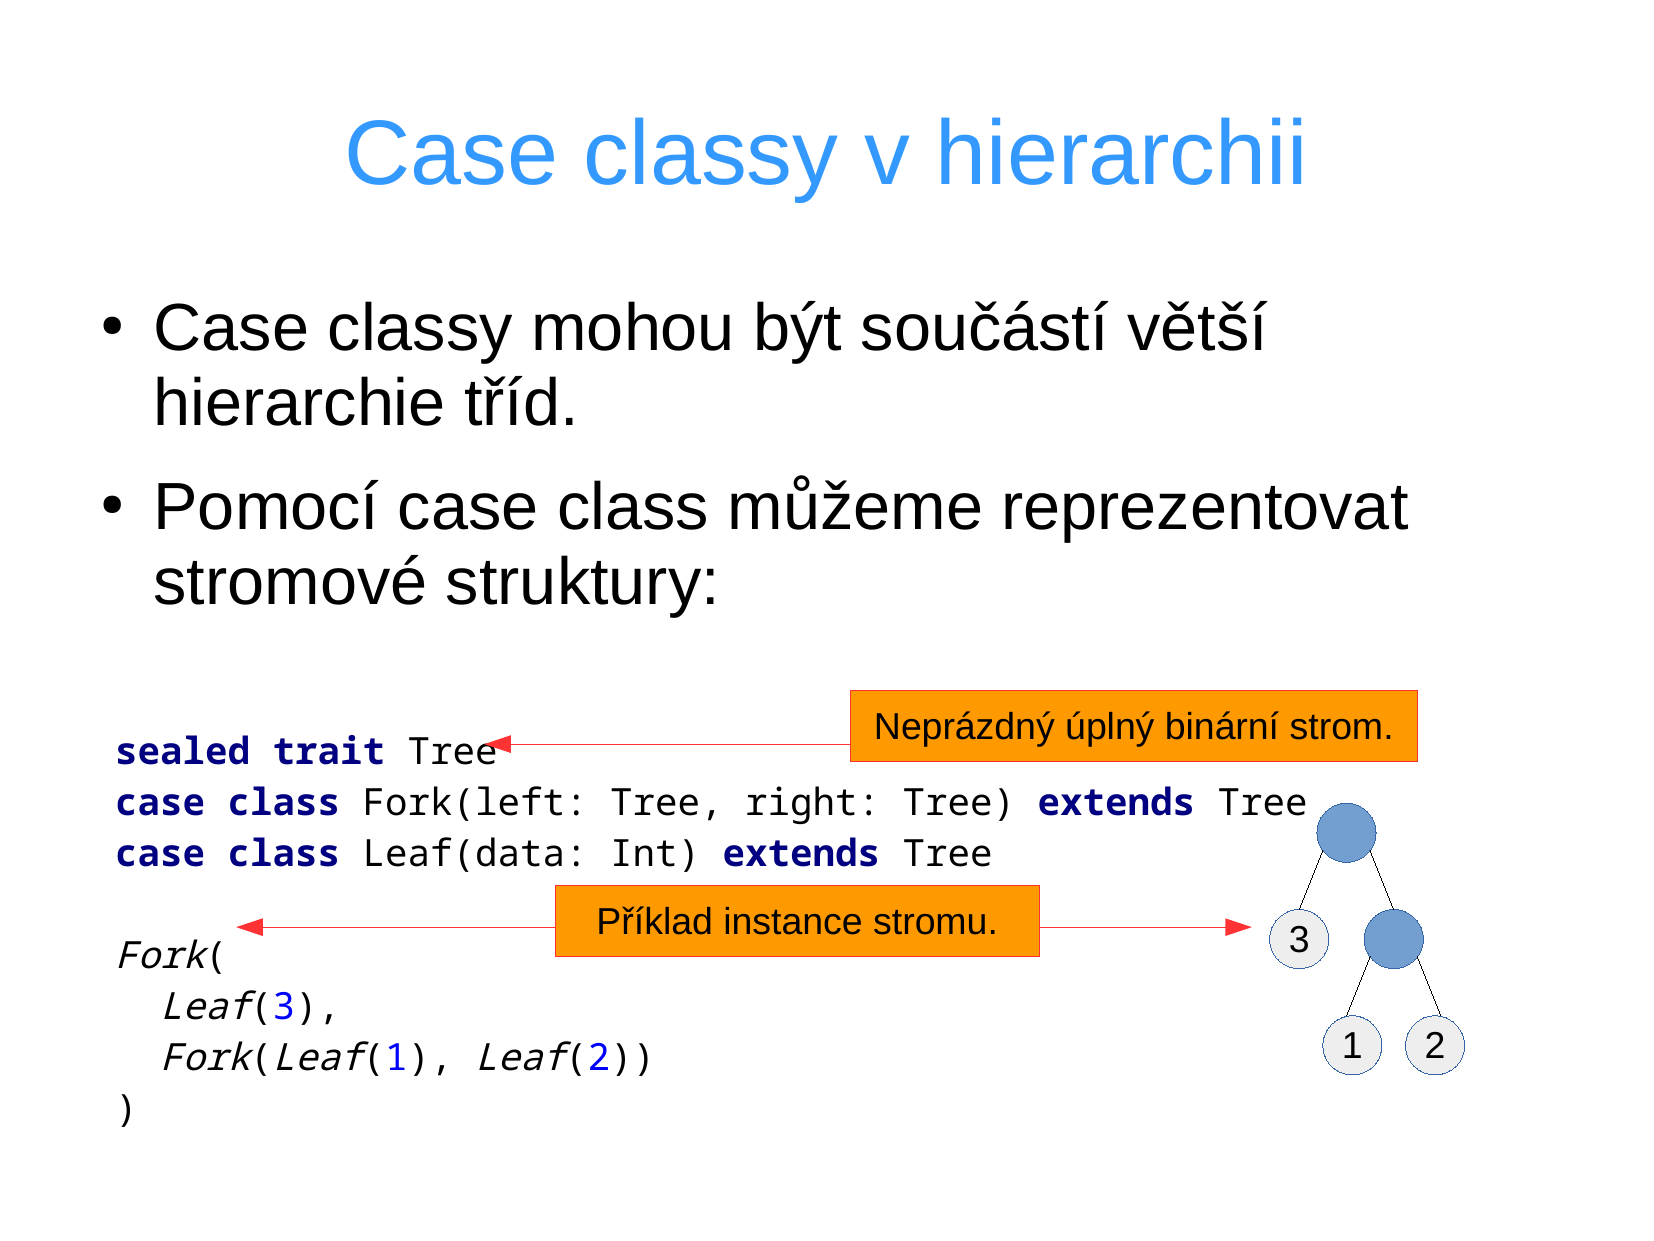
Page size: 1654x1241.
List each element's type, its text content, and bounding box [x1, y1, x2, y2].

text_box 2 [1405, 1015, 1465, 1075]
text_box 1 [1322, 1015, 1382, 1075]
text_box Příklad instance stromu. [555, 885, 1040, 957]
text_box [1316, 803, 1377, 863]
text_box sealed trait Tree case class Fork(left: Tree, right: Tree) extends Tree case class Leaf(data: Int) extends Tree Fork( Leaf(3), Fork(Leaf(1), Leaf(2)) ) [100, 717, 1471, 1084]
text_box 3 [1269, 909, 1329, 969]
list Case classy mohou být součástí větší hierarchie tříd. Pomocí case class můžeme reprezentovat stromové struktury: [82, 290, 1571, 1010]
text_box Neprázdný úplný binární strom. [850, 690, 1418, 762]
text_box [1364, 909, 1424, 969]
title Case classy v hierarchii [82, 49, 1571, 257]
